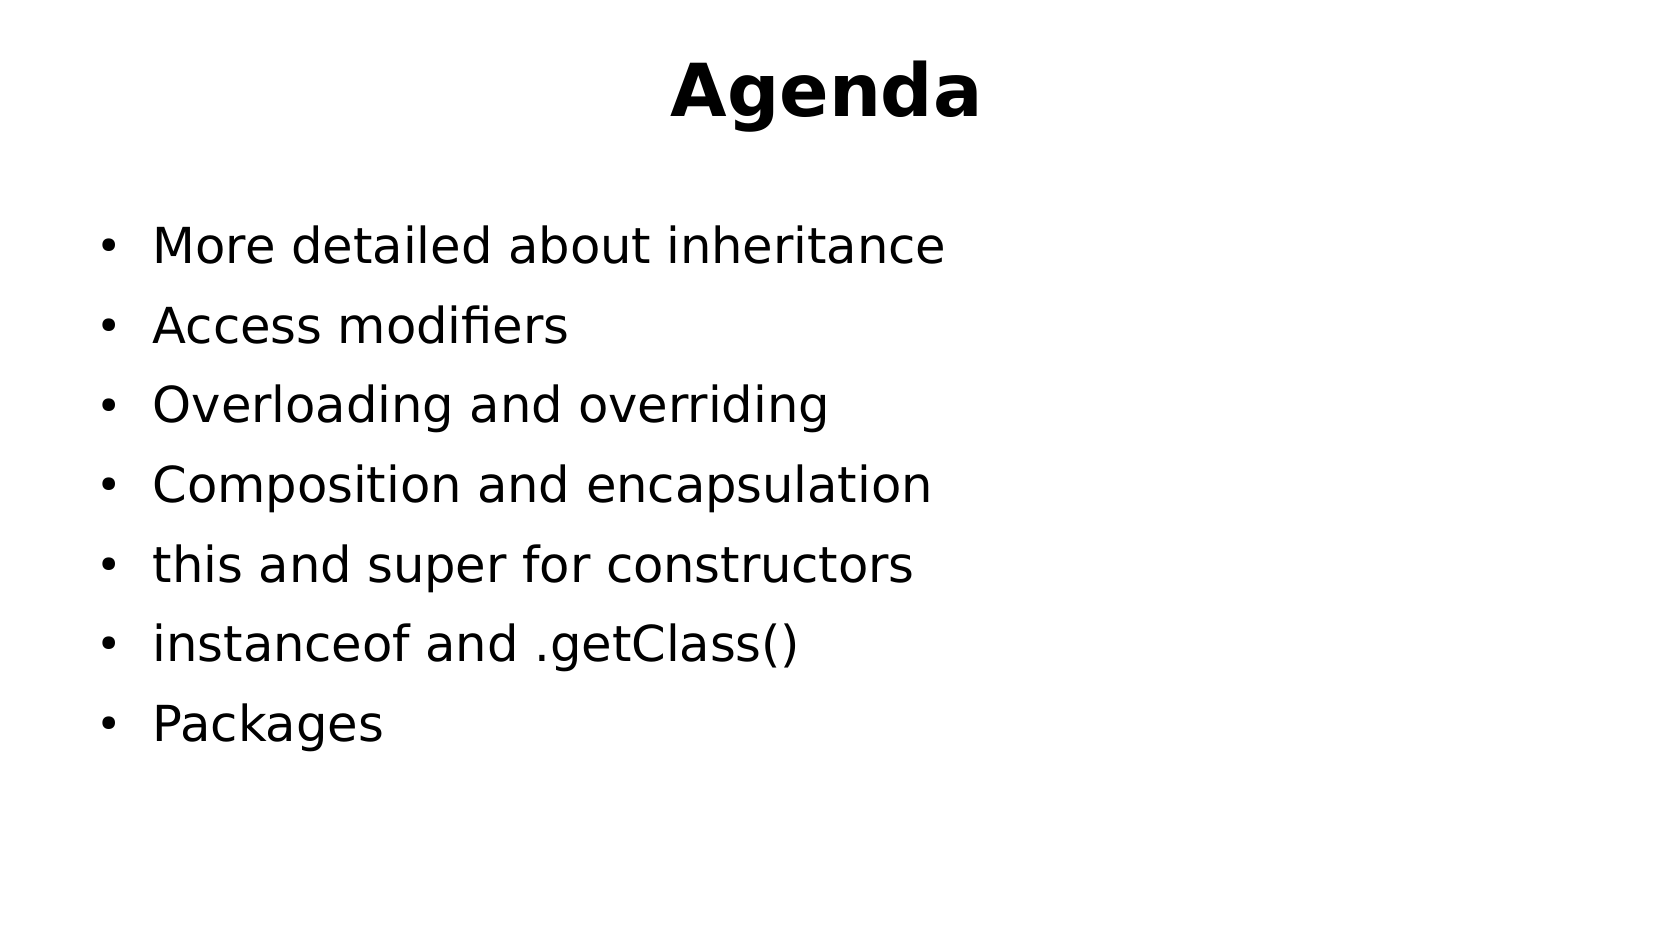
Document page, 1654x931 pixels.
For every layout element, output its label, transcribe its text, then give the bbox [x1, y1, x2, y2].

title Agenda [82, 37, 1571, 147]
list More detailed about inheritance Access modifiers Overloading and overriding Composition and encapsulation this and super for constructors instanceof and .getClass() Packages [82, 217, 1538, 758]
